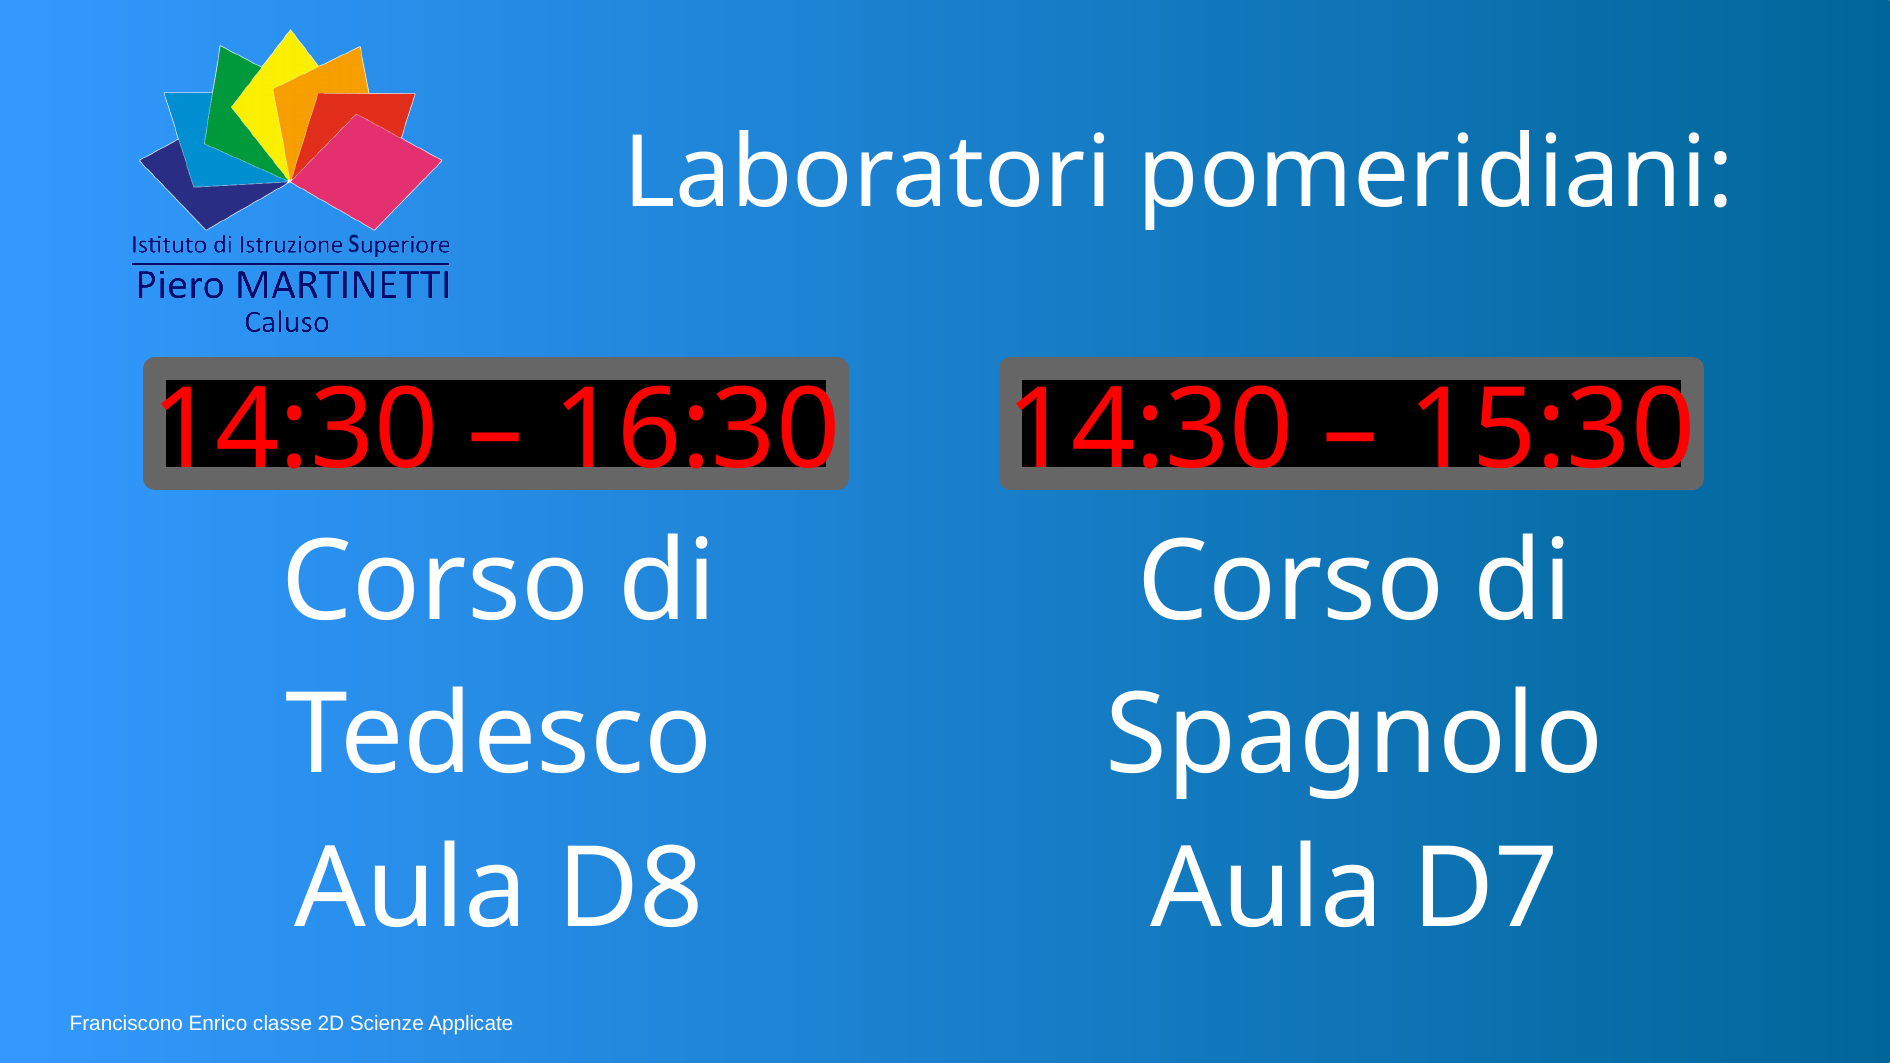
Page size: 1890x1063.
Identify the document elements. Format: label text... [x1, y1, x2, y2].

text_box 14:30 – 16:30 [154, 368, 838, 479]
text_box Corso di Tedesco Aula D8 [0, 491, 607, 1042]
text_box Laboratori pomeridiani: [591, 91, 1861, 338]
text_box 14:30 – 15:30 [1010, 368, 1693, 479]
text_box Corso di Spagnolo Aula D7 [607, 491, 1890, 1042]
picture [0, 23, 591, 355]
text_box Franciscono Enrico classe 2D Scienze Applicate [54, 1004, 628, 1063]
